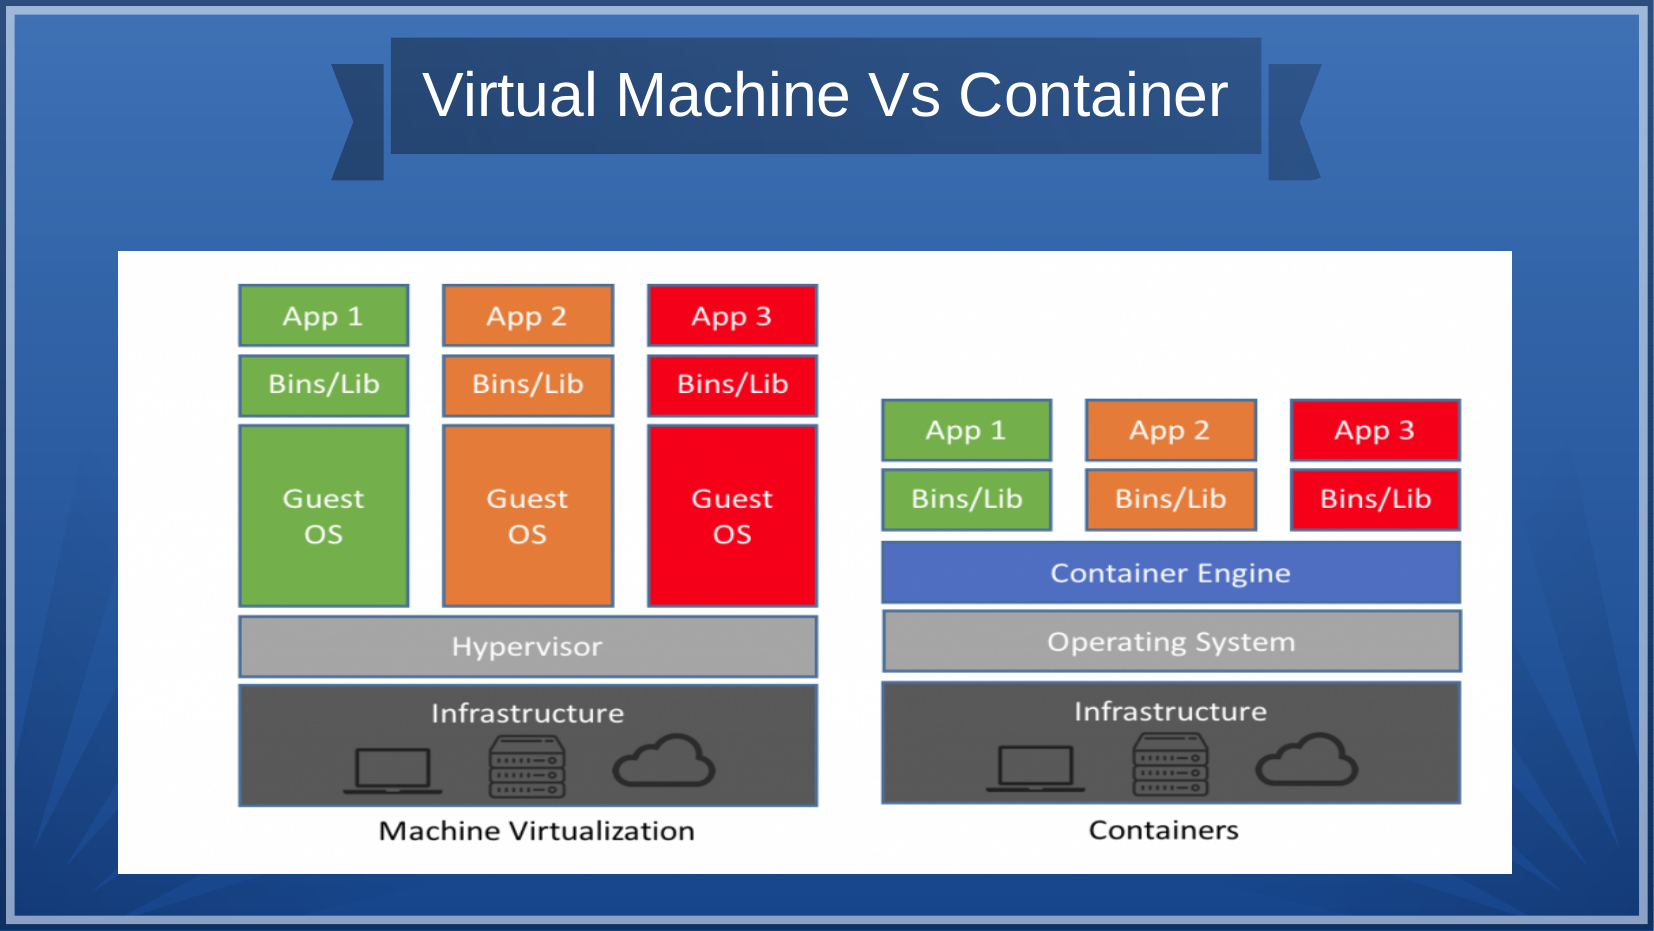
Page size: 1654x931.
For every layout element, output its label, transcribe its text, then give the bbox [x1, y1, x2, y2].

title Virtual Machine Vs Container [389, 35, 1264, 154]
picture [118, 251, 1512, 875]
